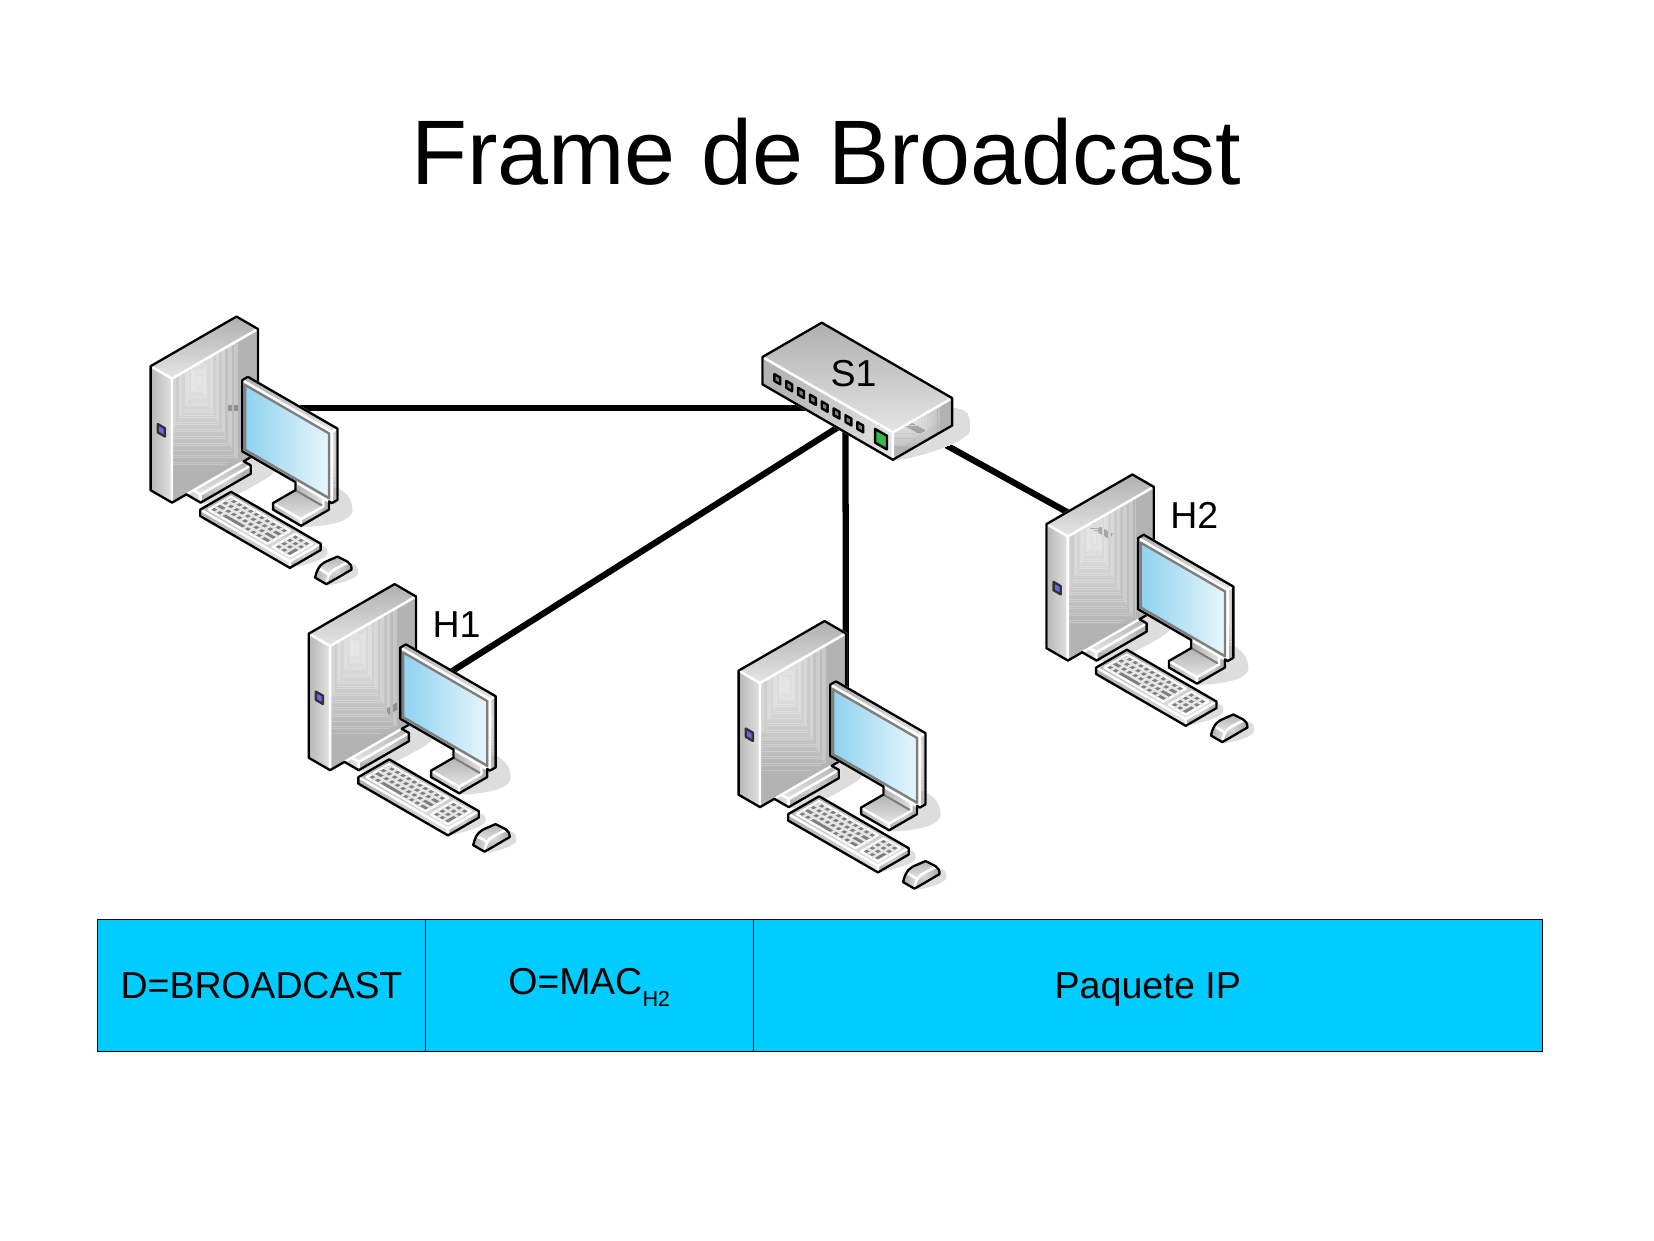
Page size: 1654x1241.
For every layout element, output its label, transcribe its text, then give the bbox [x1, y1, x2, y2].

text_box [317, 559, 350, 582]
text_box [331, 564, 358, 584]
text_box Paquete IP [753, 919, 1543, 1052]
text_box [305, 490, 352, 526]
text_box [152, 319, 256, 500]
text_box [790, 799, 907, 870]
text_box [205, 459, 273, 503]
text_box [463, 757, 510, 794]
text_box [1140, 537, 1232, 681]
text_box S1 [815, 344, 894, 402]
text_box [457, 814, 485, 833]
text_box [360, 762, 477, 833]
text_box [1193, 705, 1223, 724]
text_box [905, 863, 938, 886]
text_box [897, 408, 970, 460]
text_box [202, 494, 319, 565]
text_box [310, 586, 414, 768]
title Frame de Broadcast [82, 49, 1571, 257]
text_box D=BROADCAST [97, 919, 425, 1052]
text_box [887, 851, 915, 870]
text_box [832, 684, 924, 828]
text_box [489, 832, 516, 852]
text_box [764, 325, 950, 457]
text_box [892, 794, 940, 831]
text_box [1048, 477, 1152, 658]
text_box [918, 869, 946, 889]
text_box [1098, 652, 1215, 723]
text_box [793, 763, 861, 807]
text_box [476, 826, 508, 850]
text_box [1201, 647, 1248, 684]
text_box O=MACH2 [425, 919, 753, 1052]
text_box [402, 647, 494, 791]
text_box [364, 726, 431, 770]
text_box [1227, 722, 1253, 742]
text_box H1 [417, 596, 496, 654]
text_box [244, 379, 336, 523]
text_box [298, 547, 327, 566]
text_box [740, 623, 844, 805]
text_box [1100, 617, 1169, 661]
text_box H2 [1155, 486, 1234, 544]
text_box [1213, 717, 1245, 740]
